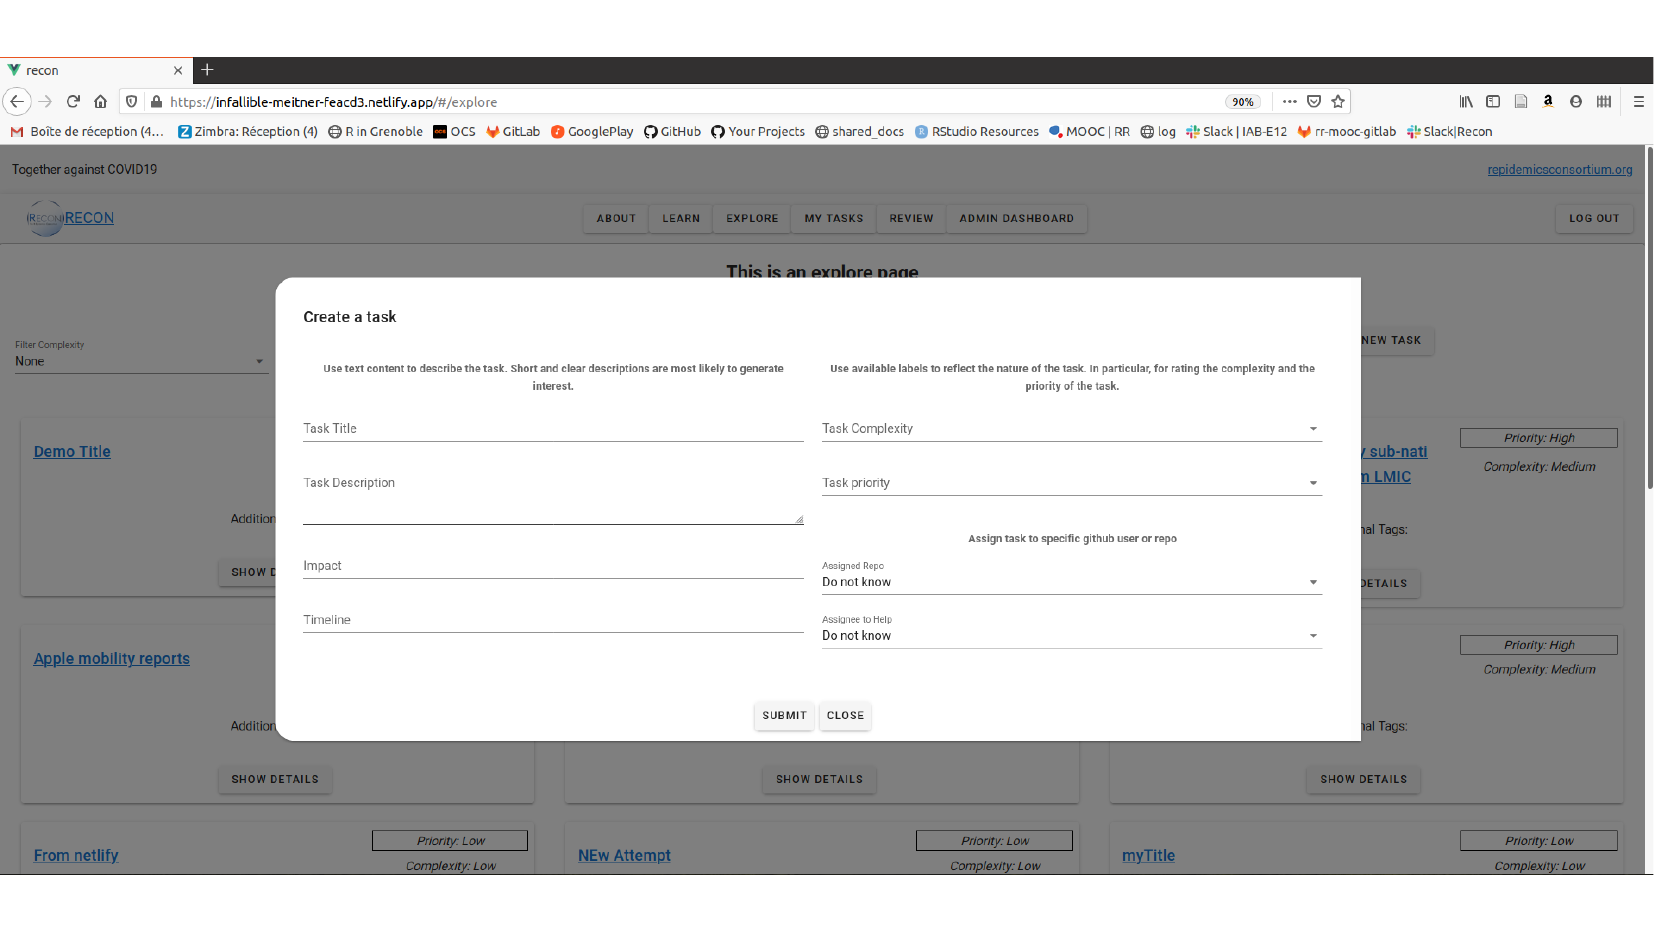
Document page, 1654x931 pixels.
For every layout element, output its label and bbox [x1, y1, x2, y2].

picture [0, 57, 1654, 875]
